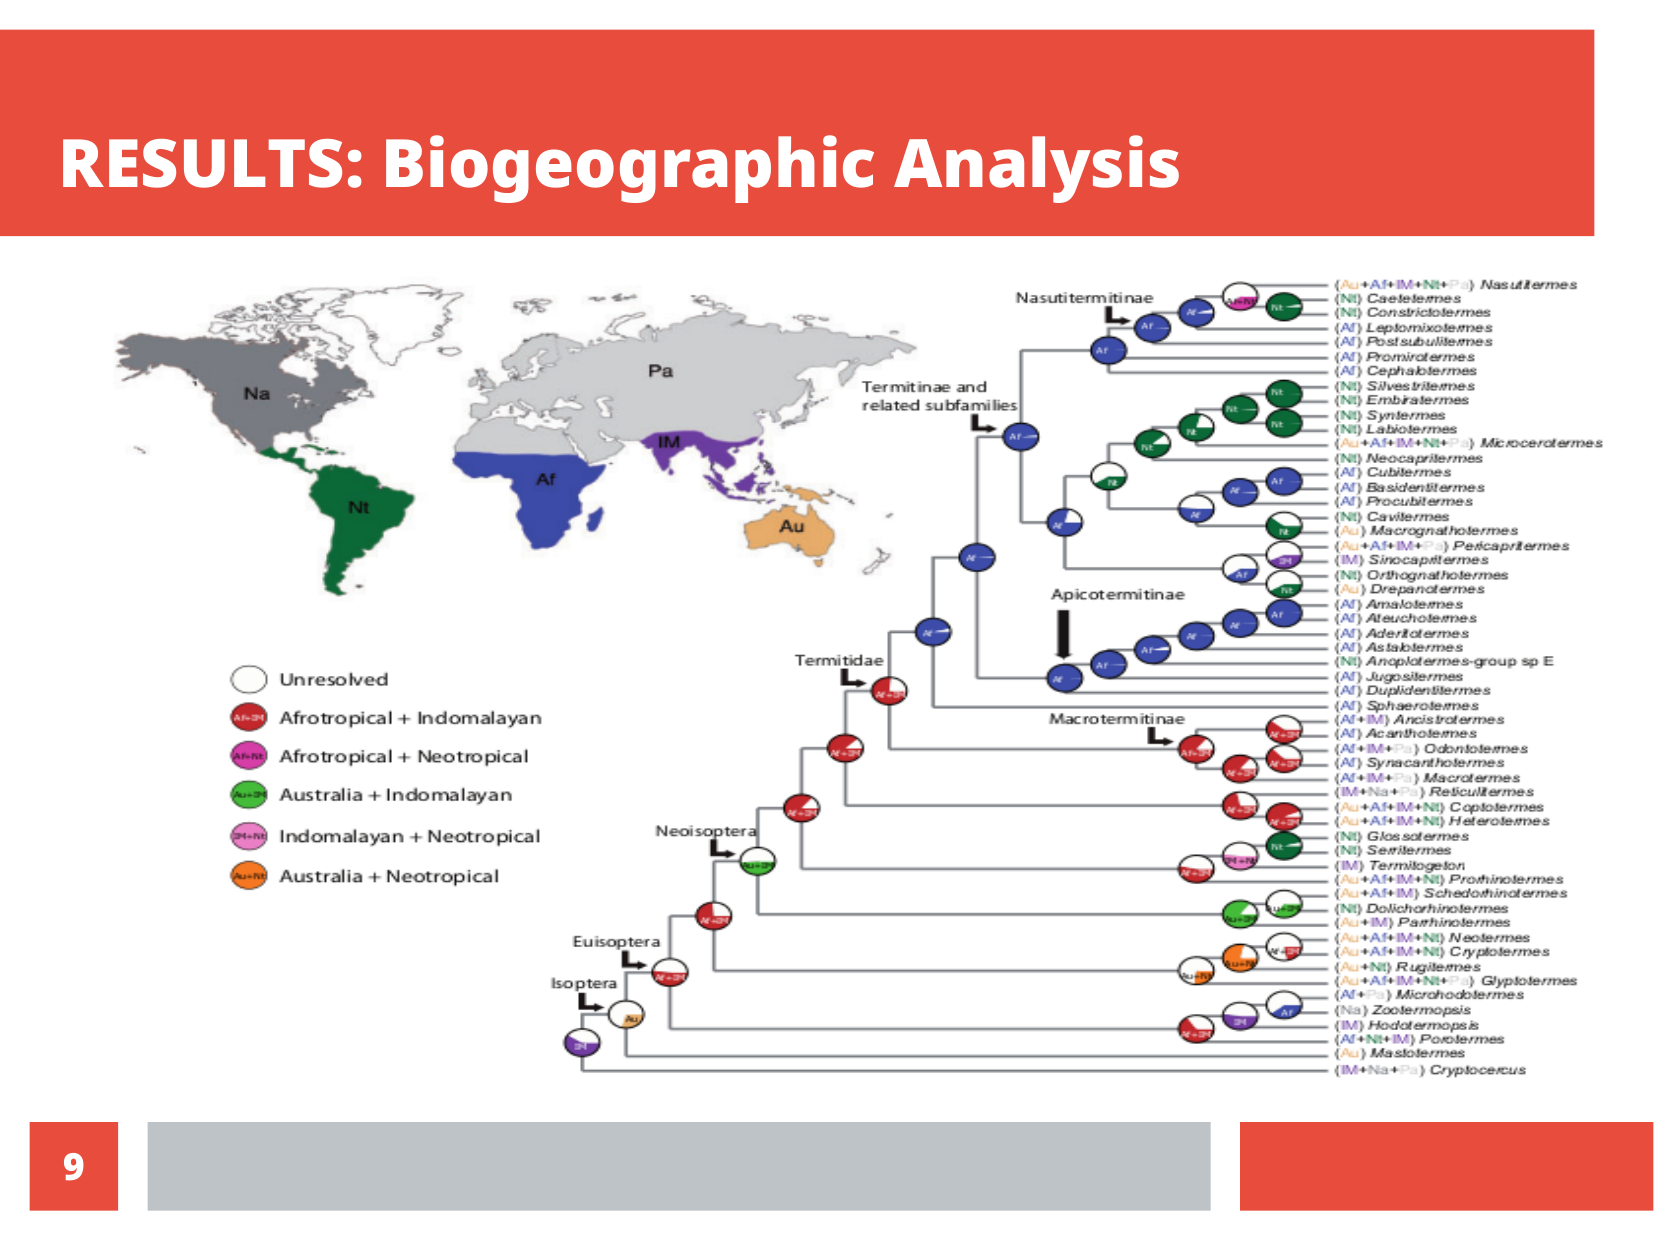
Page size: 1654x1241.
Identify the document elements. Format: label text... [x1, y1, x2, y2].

picture [75, 254, 1654, 1093]
title RESULTS: Biogeographic Analysis [59, 59, 1595, 207]
